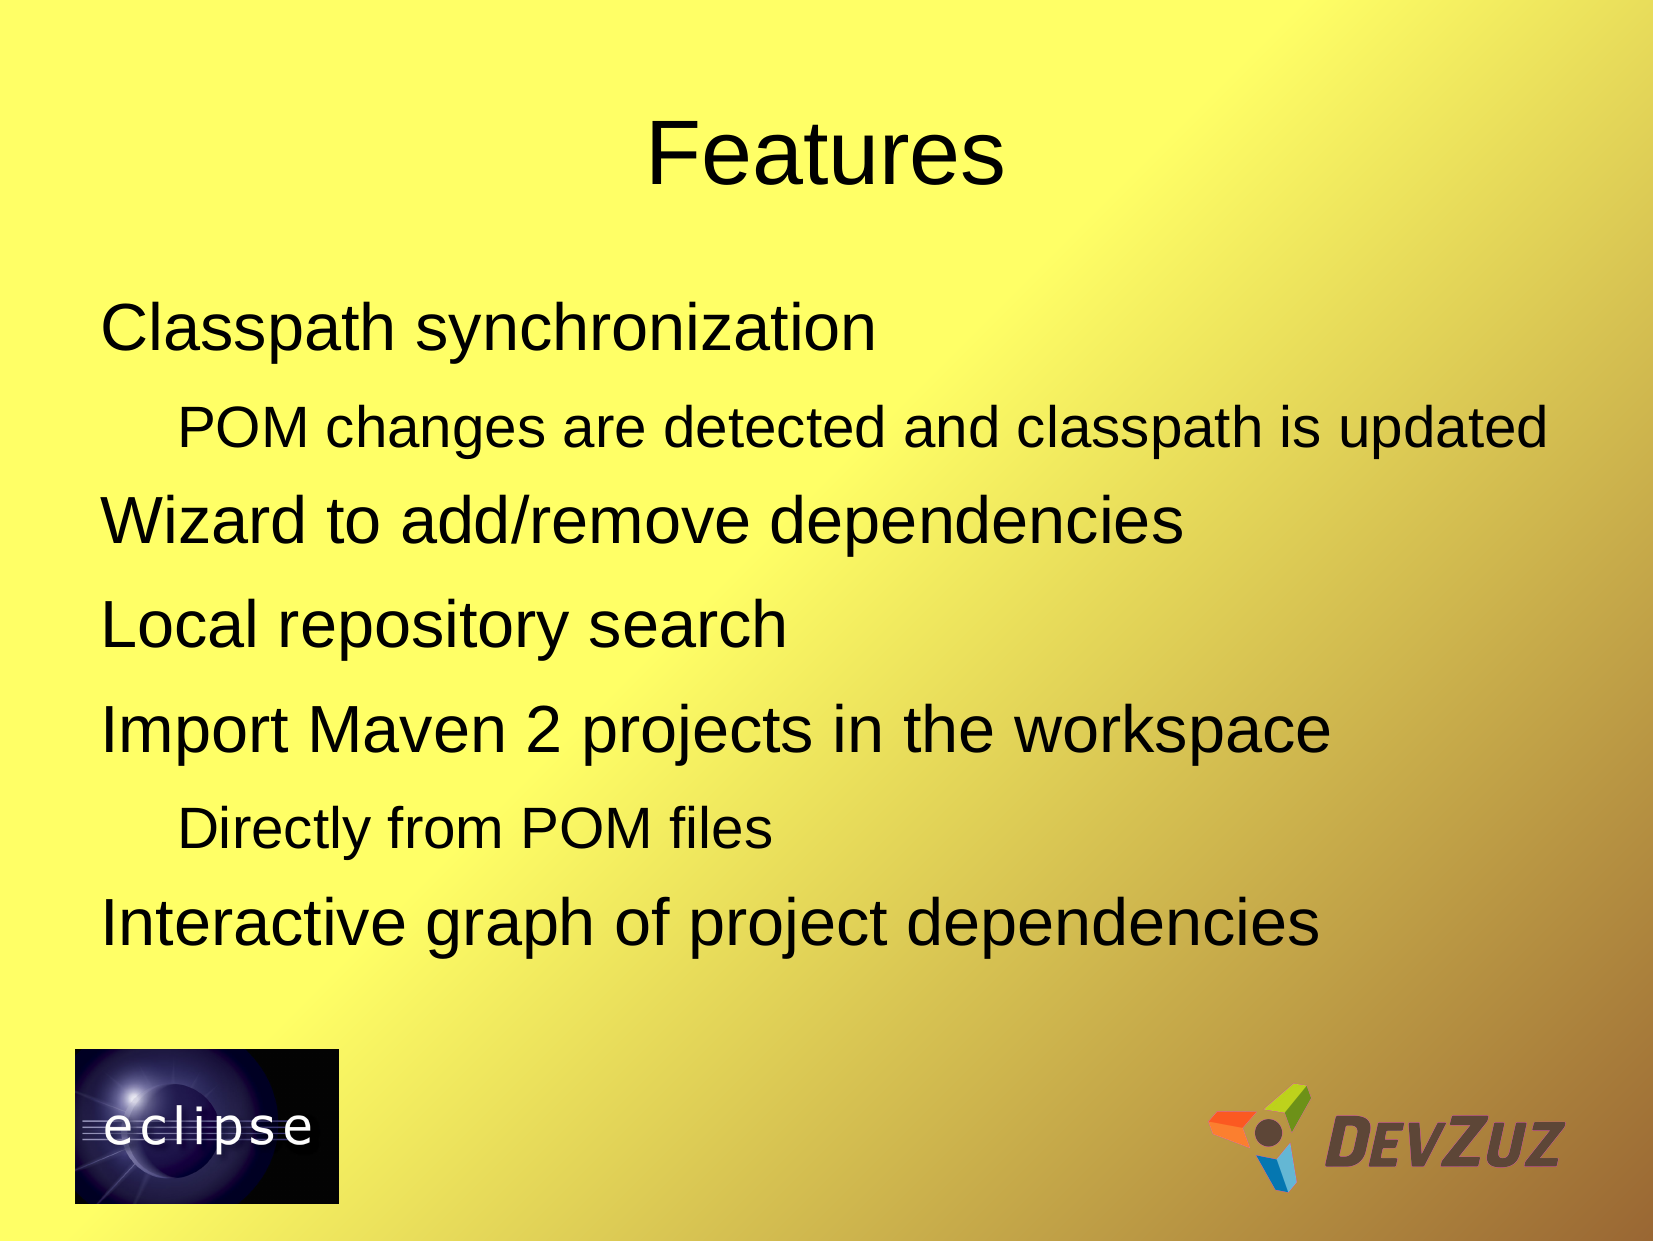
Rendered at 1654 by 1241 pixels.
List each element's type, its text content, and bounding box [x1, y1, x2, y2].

picture [1199, 1074, 1575, 1201]
picture [75, 1049, 339, 1204]
list Classpath synchronization POM changes are detected and classpath is updated Wizard to add/remove dependencies Local repository search Import Maven 2 projects in the workspace Directly from POM files Interactive graph of project dependencies [82, 290, 1571, 1095]
title Features [82, 49, 1571, 257]
